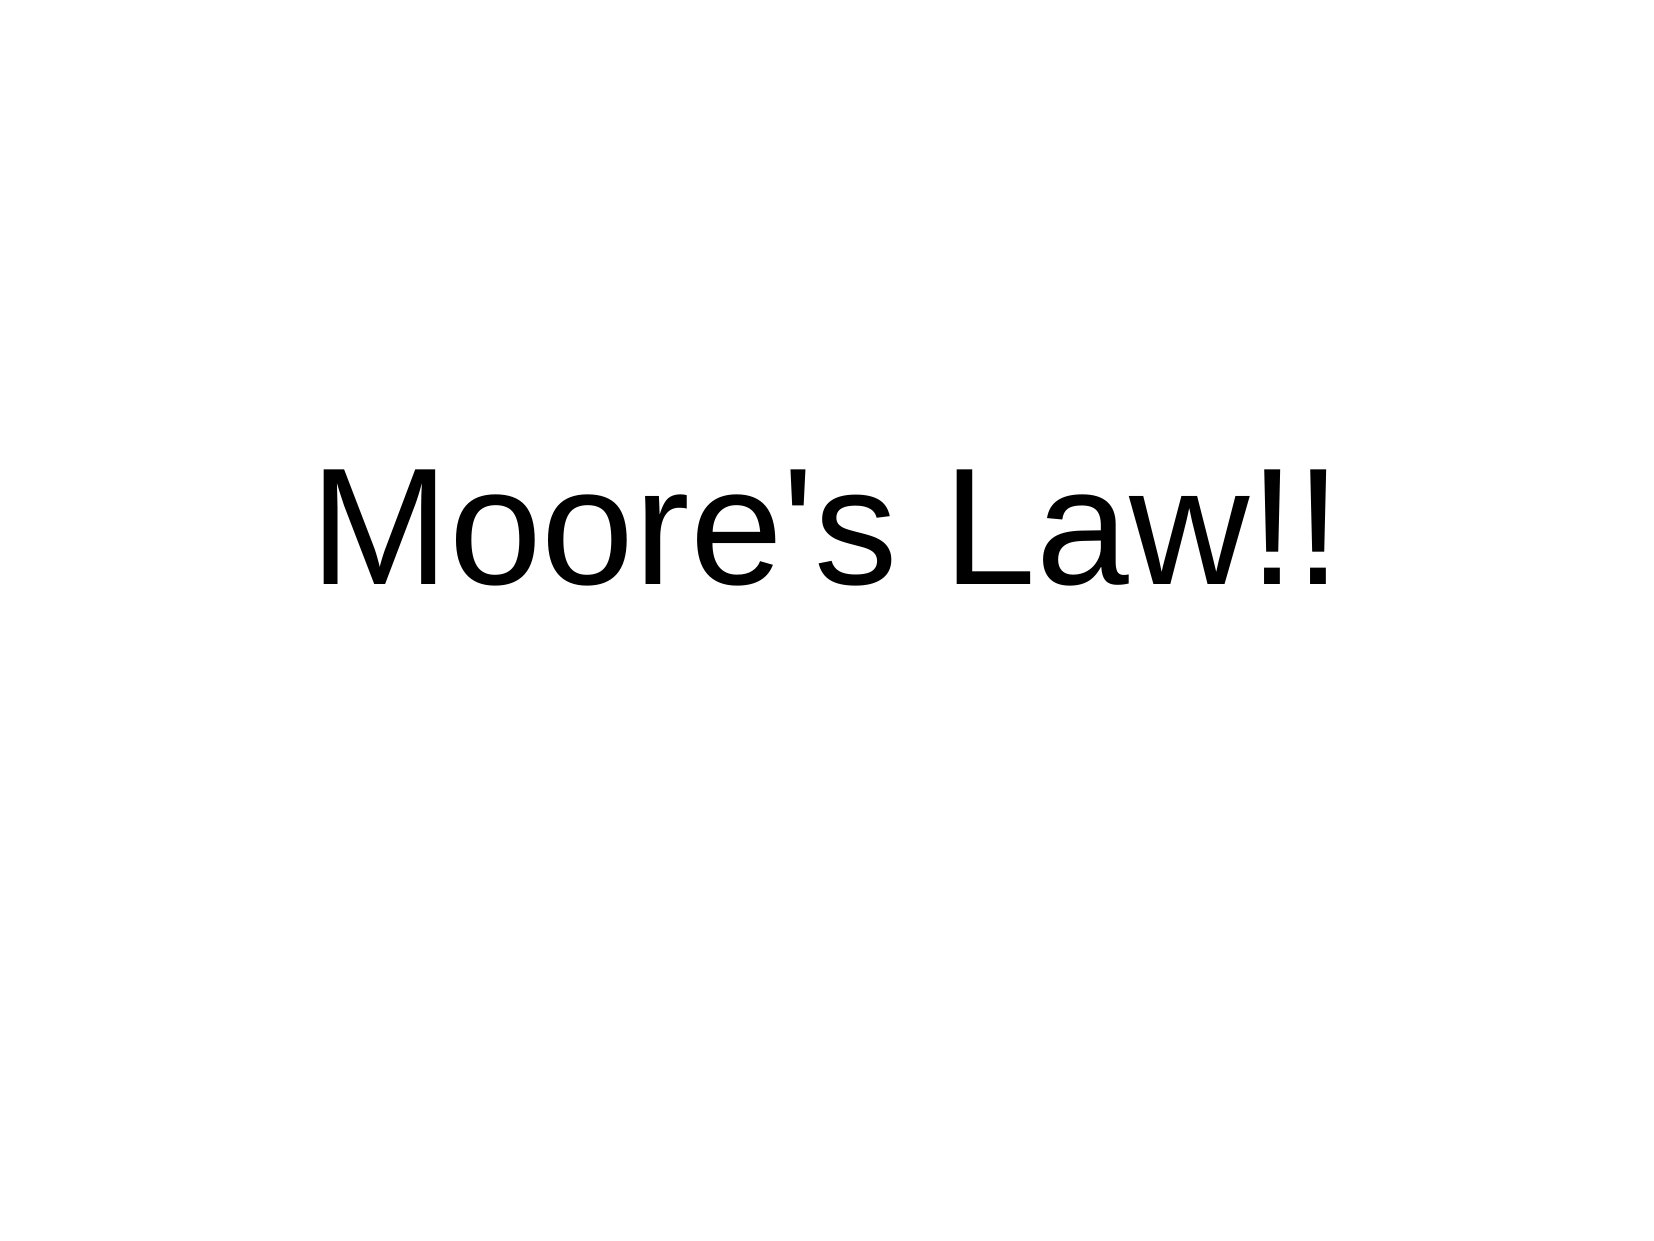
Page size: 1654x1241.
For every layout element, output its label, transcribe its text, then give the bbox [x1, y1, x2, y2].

text_box Moore's Law!! [144, 426, 1510, 628]
